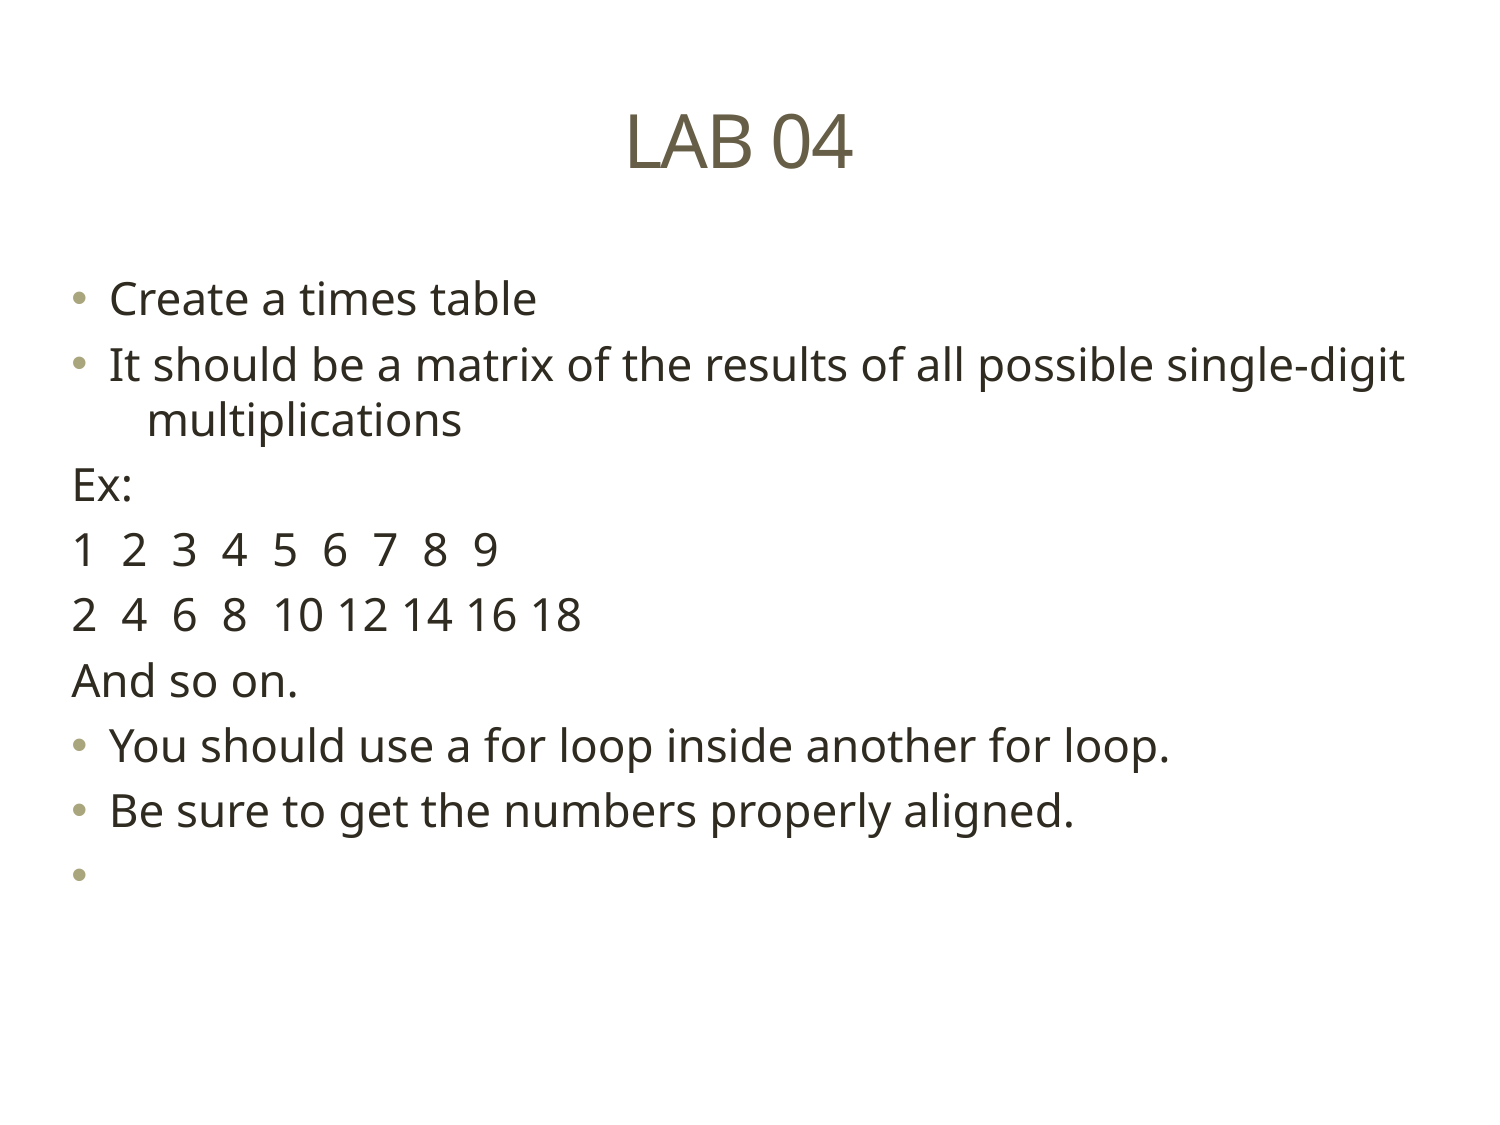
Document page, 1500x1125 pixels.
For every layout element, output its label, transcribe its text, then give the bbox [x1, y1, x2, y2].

title LAB 04 [18, 45, 1460, 233]
list Create a times table It should be a matrix of the results of all possible single-digit multiplications Ex: 1 2 3 4 5 6 7 8 9 2 4 6 8 10 12 14 16 18 And so on. You should use a for loop inside another for loop. Be sure to get the numbers properly aligned. [18, 262, 1460, 1098]
